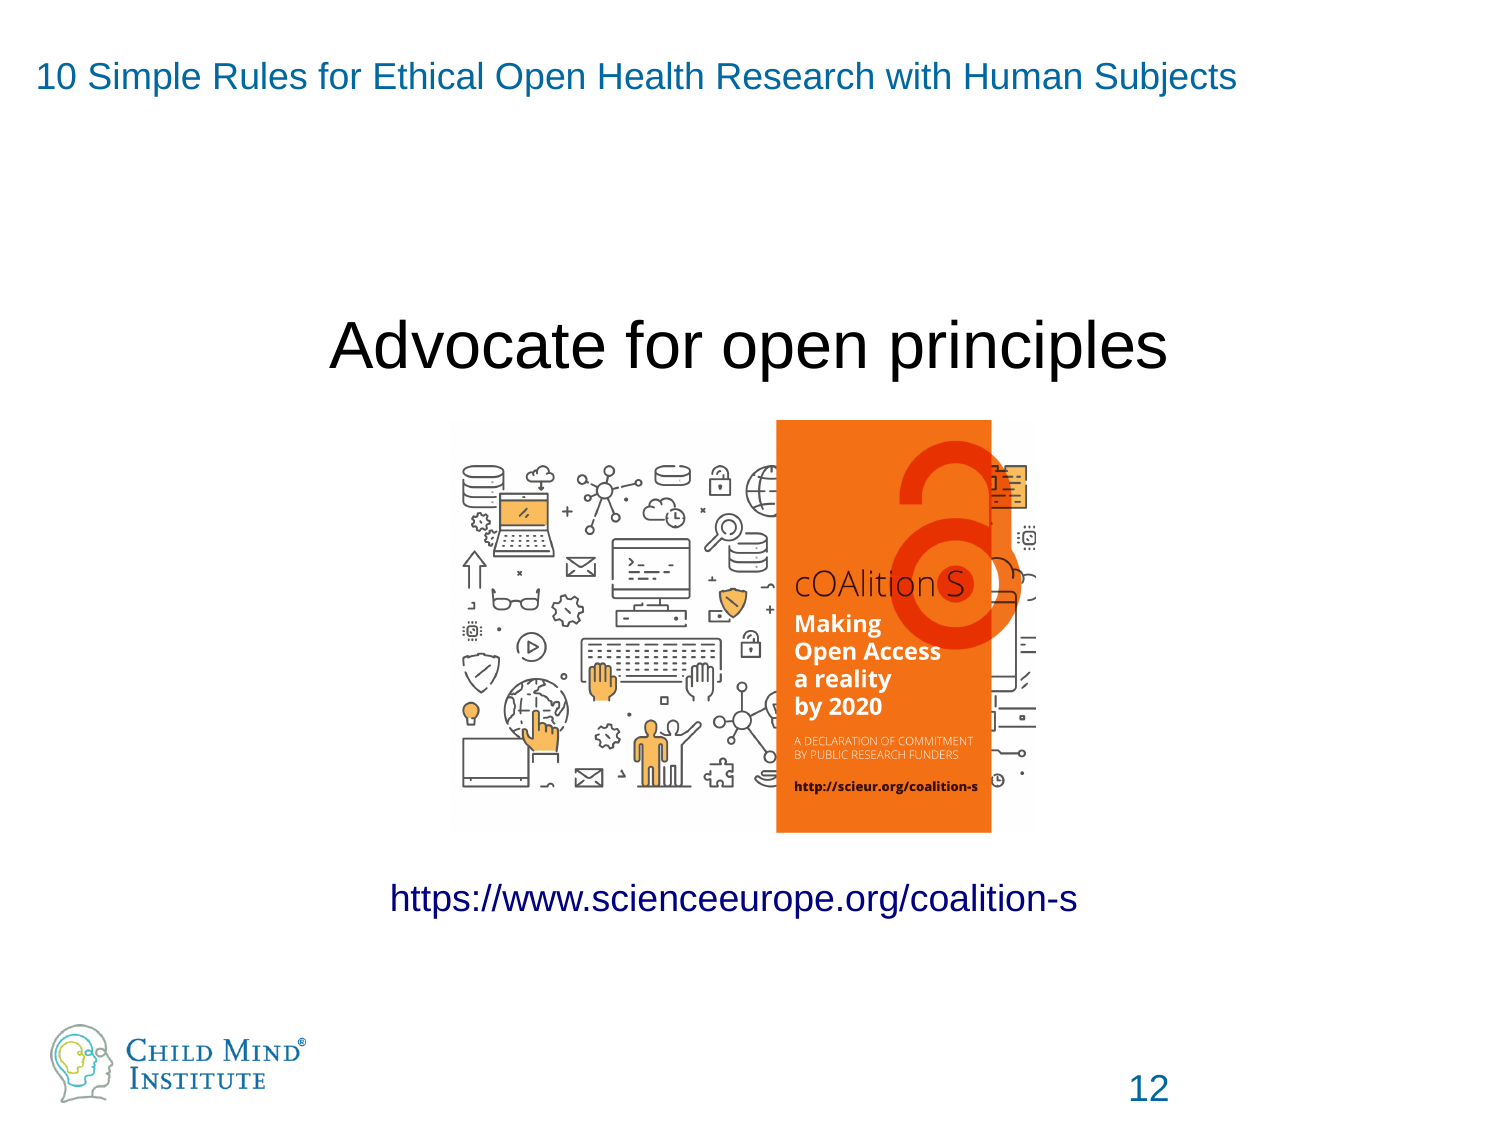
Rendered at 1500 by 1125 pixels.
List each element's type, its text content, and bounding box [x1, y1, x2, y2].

text_box https://www.scienceeurope.org/coalition-s [375, 870, 1104, 927]
picture [50, 1024, 306, 1103]
picture [450, 420, 1036, 833]
subtitle Advocate for open principles [37, 308, 1463, 956]
slide_number <number> [1113, 1056, 1475, 1102]
title 10 Simple Rules for Ethical Open Health Research with Human Subjects [35, 10, 1463, 146]
